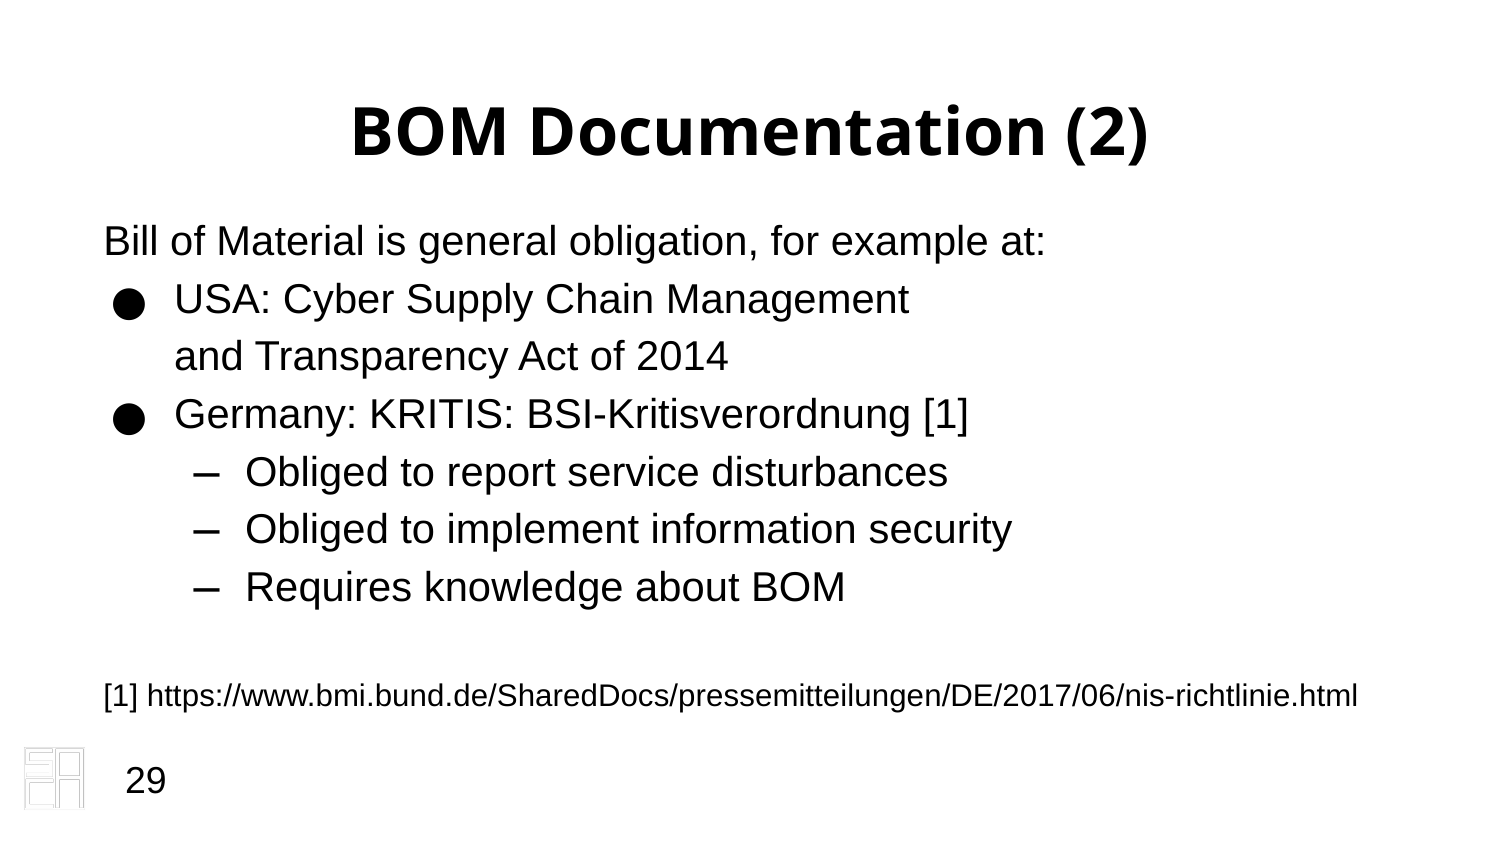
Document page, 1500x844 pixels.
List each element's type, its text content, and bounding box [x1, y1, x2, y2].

picture [23, 746, 86, 811]
text_box Bill of Material is general obligation, for example at: USA: Cyber Supply Chain Management and Transparency Act of 2014 Germany: KRITIS: BSI-Kritisverordnung [1] Obliged to report service disturbances Obliged to implement information security Requires knowledge about BOM [88, 199, 1500, 709]
text_box BOM Documentation (2) [74, 39, 1425, 169]
text_box [1] https://www.bmi.bund.de/SharedDocs/pressemitteilungen/DE/2017/06/nis-richtlinie.html [88, 667, 1465, 734]
